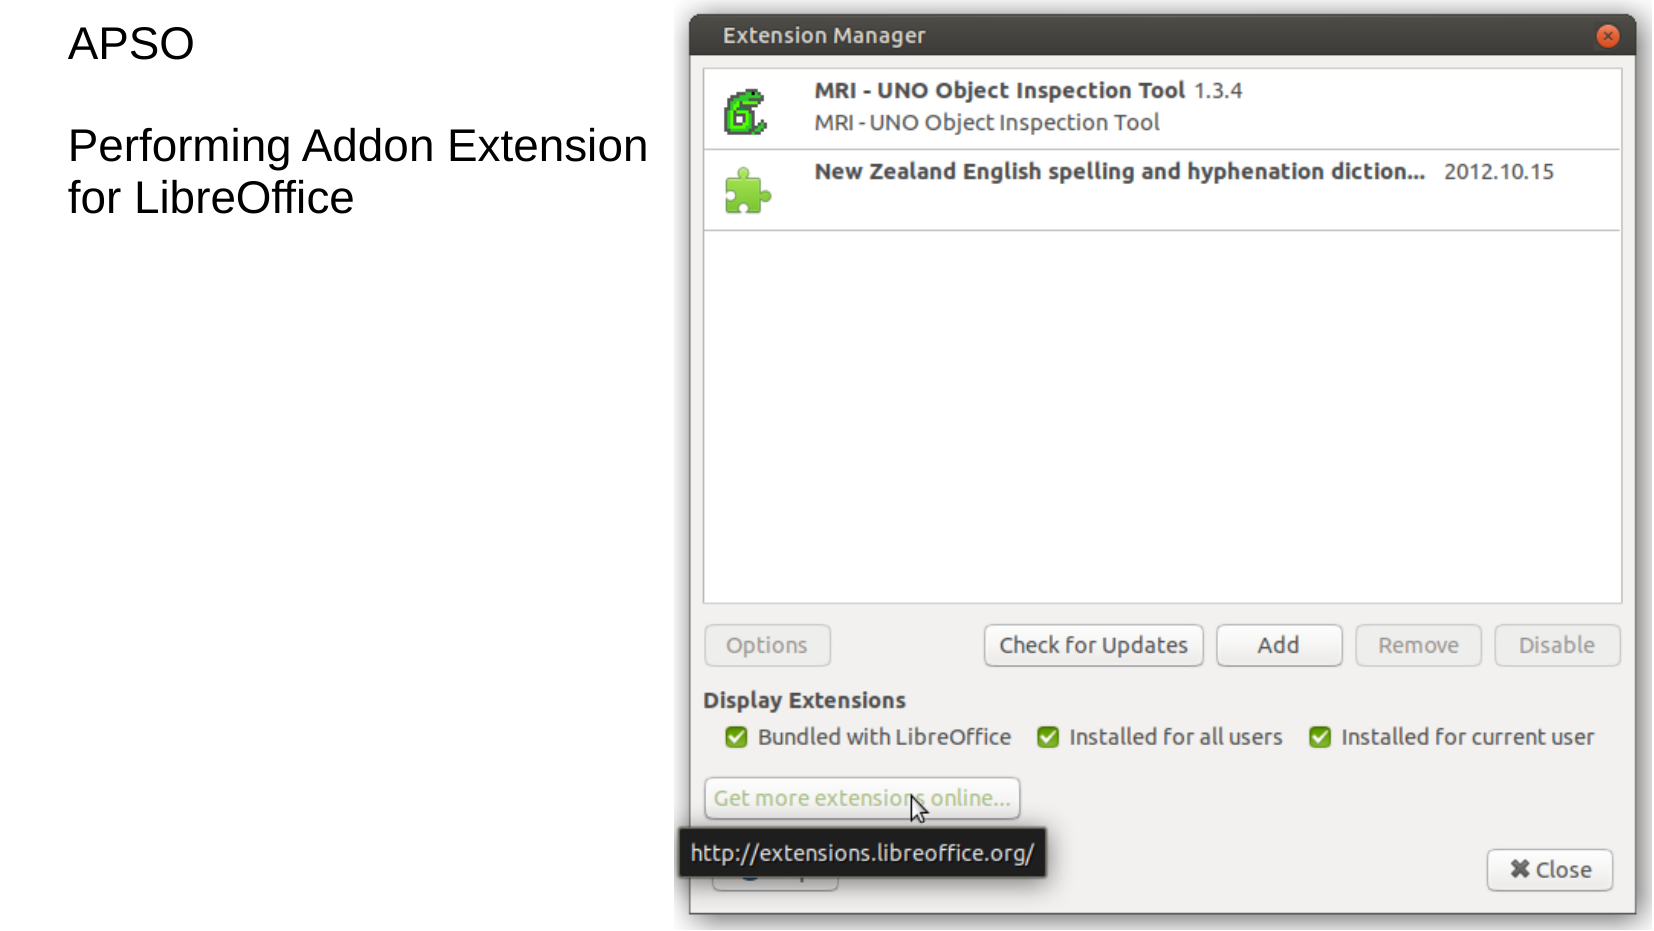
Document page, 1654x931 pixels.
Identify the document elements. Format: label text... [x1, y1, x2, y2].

picture [674, 0, 1652, 930]
subtitle APSO Performing Addon Extension for LibreOffice [67, 17, 674, 275]
